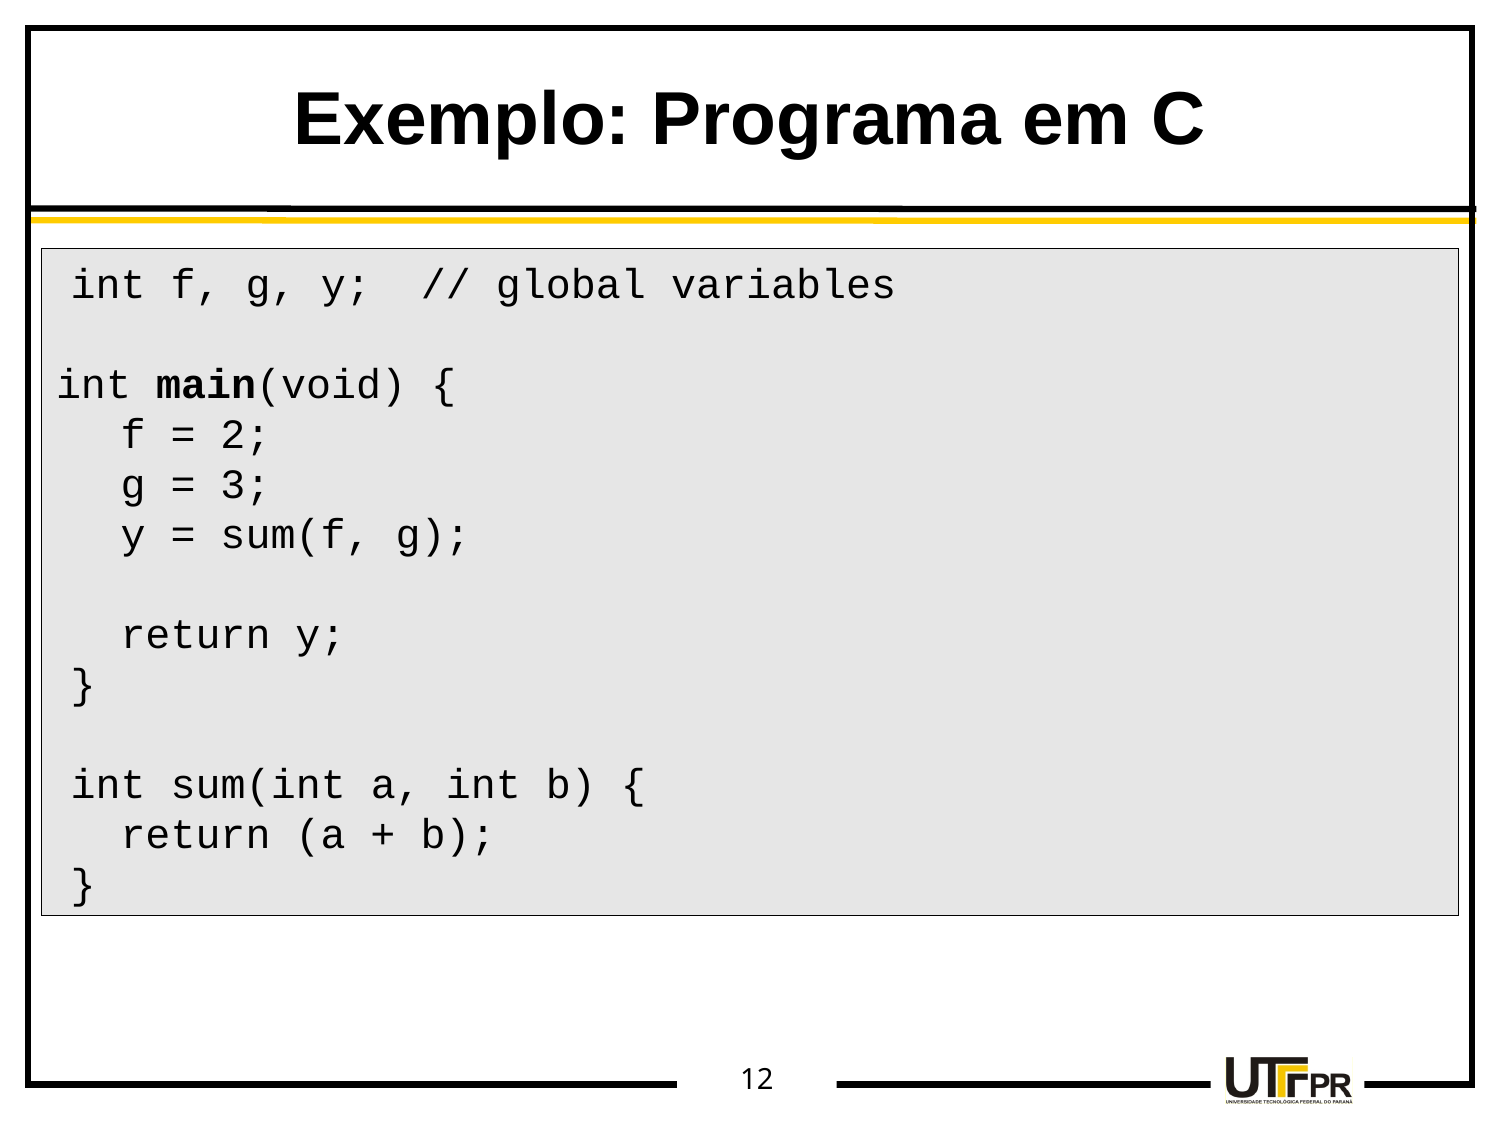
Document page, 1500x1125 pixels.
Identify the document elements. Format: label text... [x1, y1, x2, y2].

text_box int f, g, y; // global variables int main(void) { f = 2; g = 3; y = sum(f, g); return y; } int sum(int a, int b) { return (a + b); } [41, 248, 1459, 916]
picture [1225, 1057, 1353, 1104]
title Exemplo: Programa em C [0, 66, 1500, 173]
